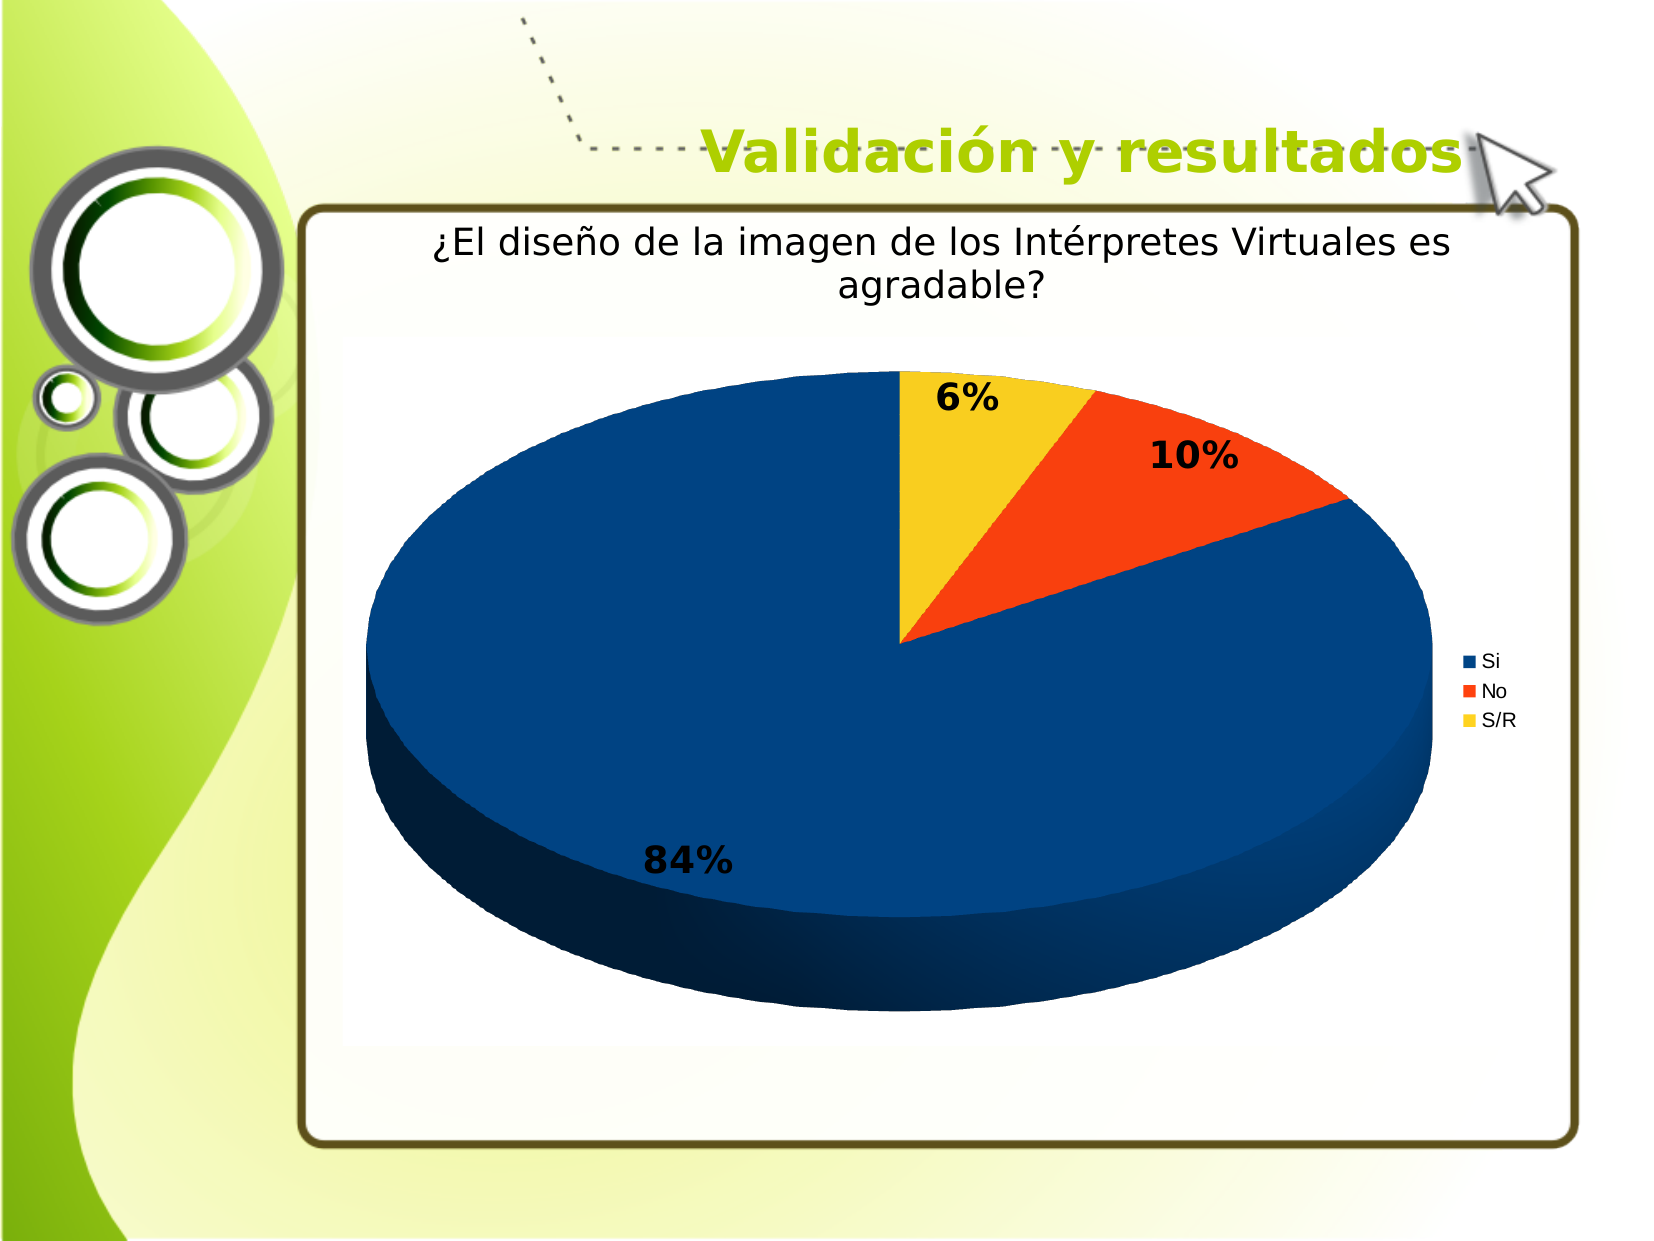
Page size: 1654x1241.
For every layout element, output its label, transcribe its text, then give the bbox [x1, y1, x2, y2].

text_box Validación y resultados [578, 76, 1501, 160]
text_box ¿El diseño de la imagen de los Intérpretes Virtuales es agradable? [312, 213, 1571, 316]
picture [0, 0, 1654, 1241]
chart [342, 336, 1536, 1046]
